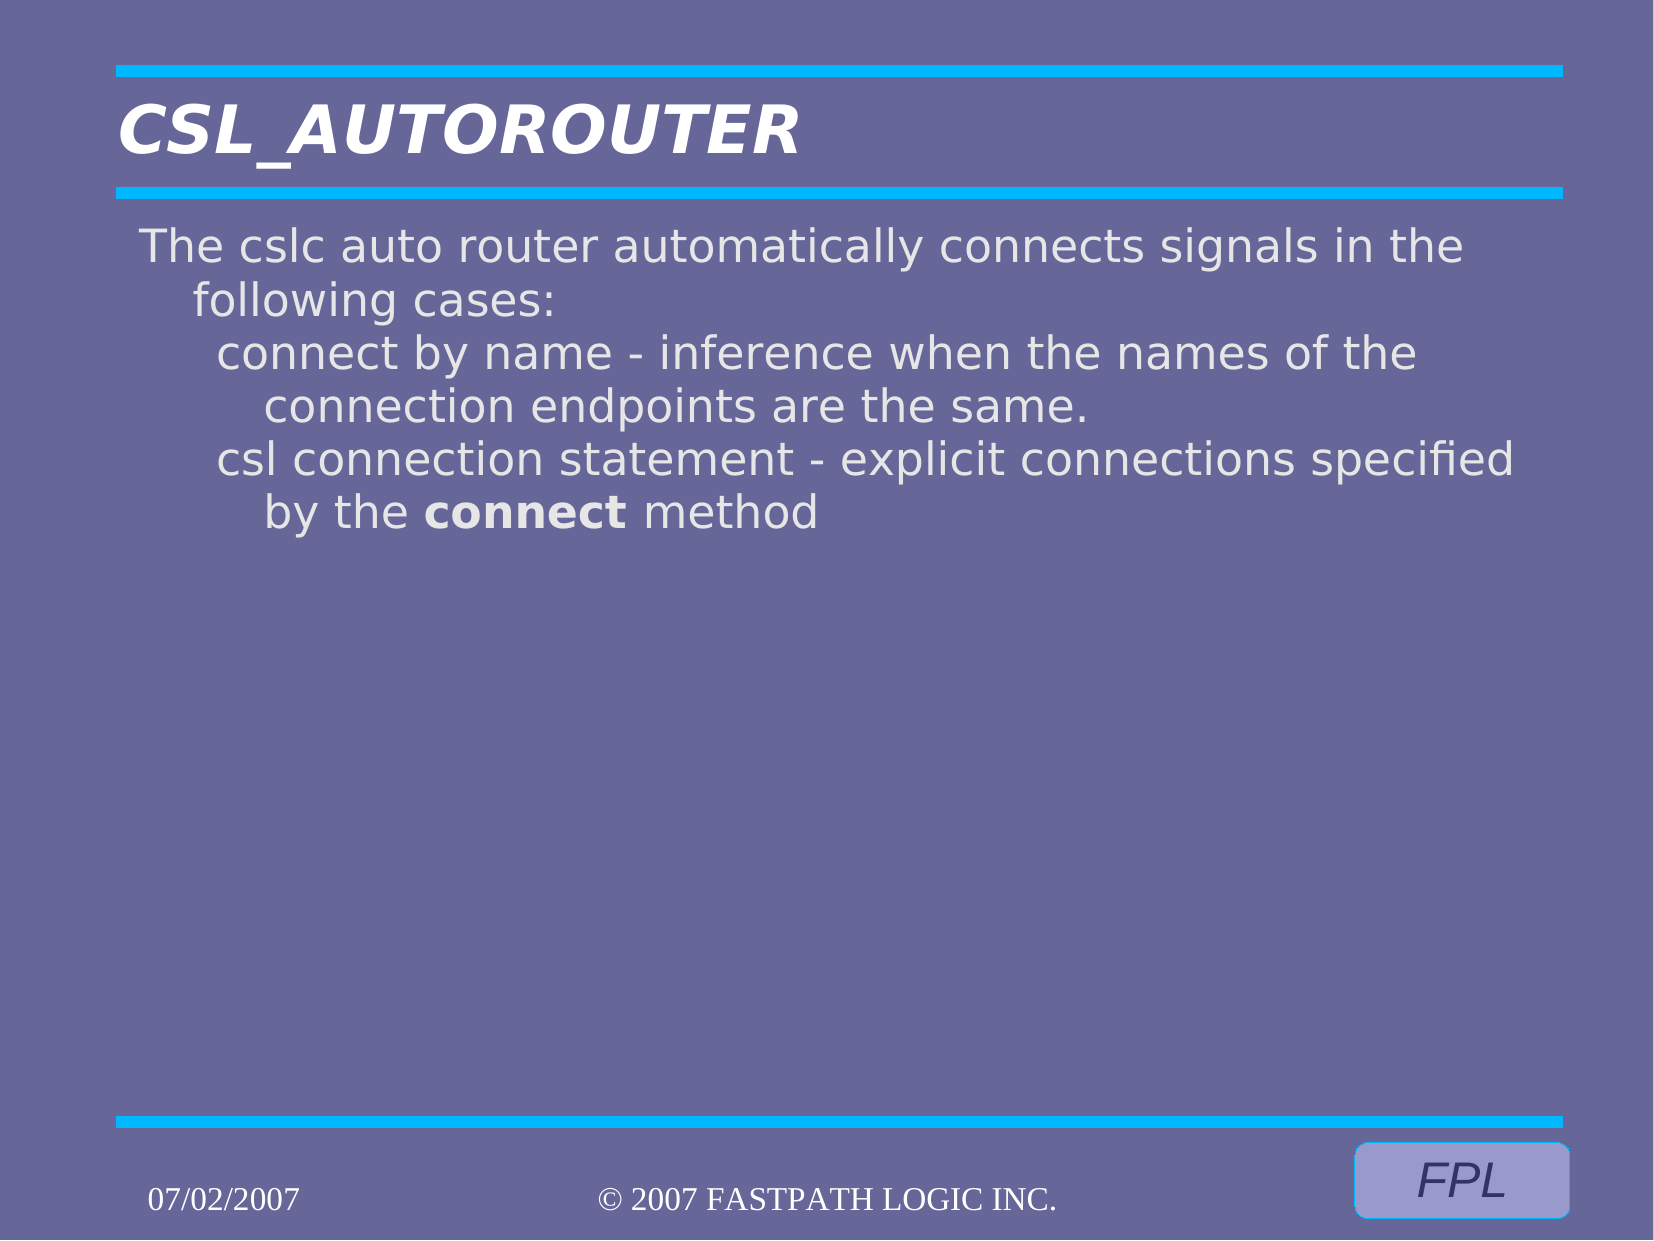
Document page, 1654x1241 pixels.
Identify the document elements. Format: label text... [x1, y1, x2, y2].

title CSL_AUTOROUTER [118, 41, 1531, 219]
list The cslc auto router automatically connects signals in the following cases: connect by name - inference when the names of the connection endpoints are the same. csl connection statement - explicit connections specified by the connect method [121, 220, 1561, 1133]
